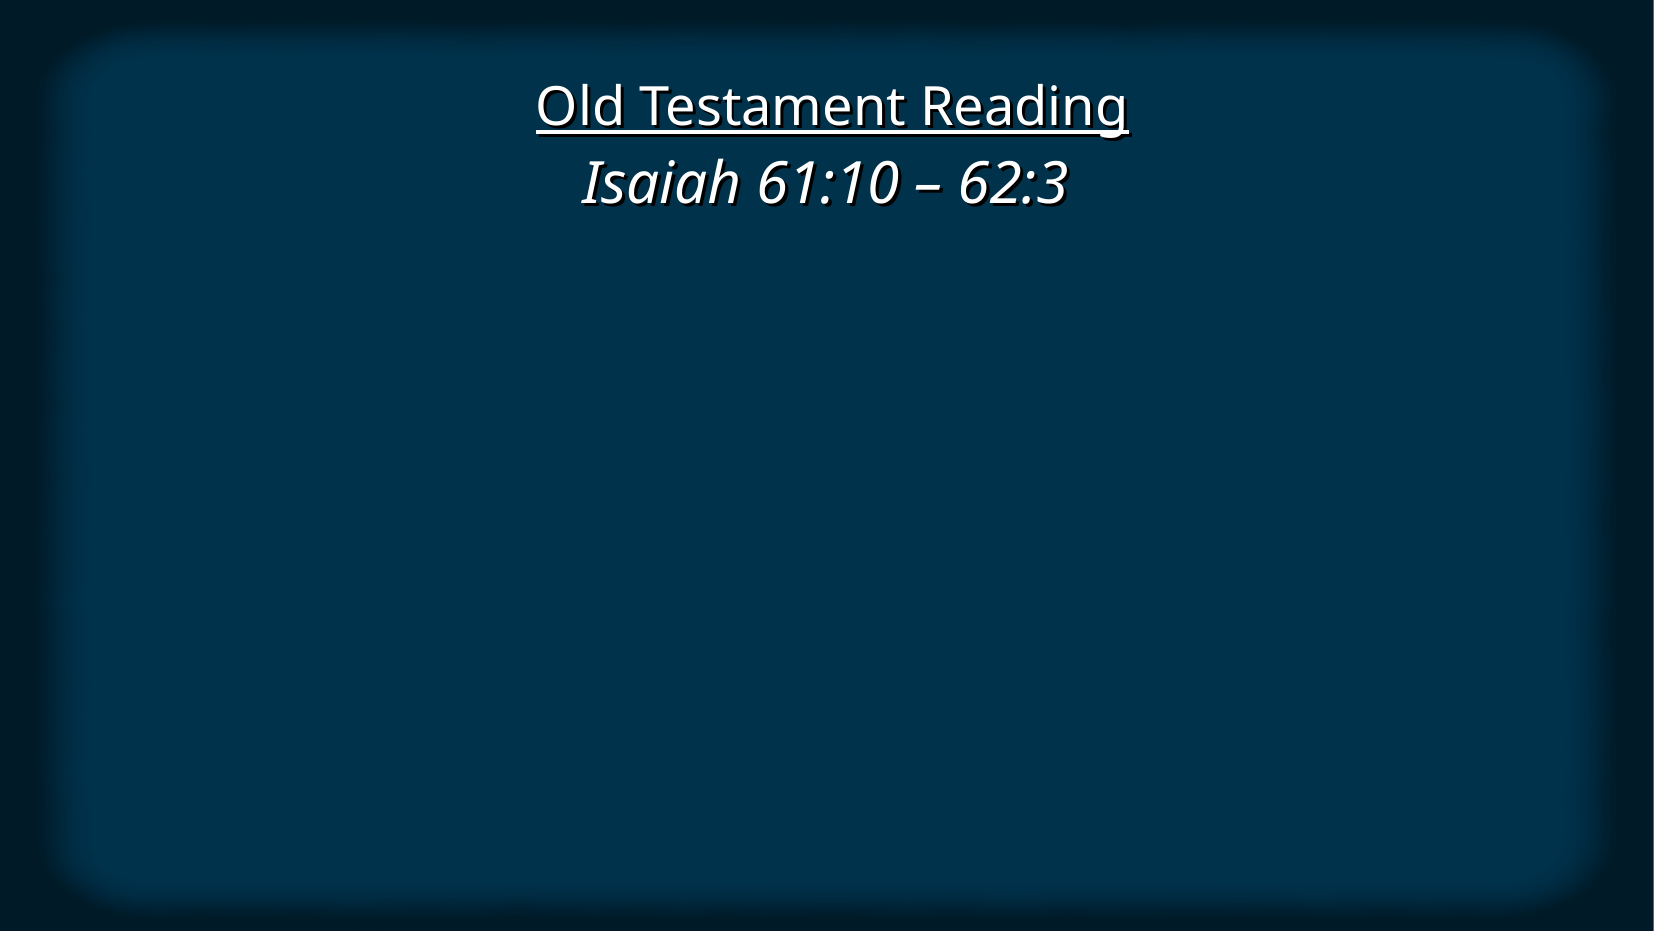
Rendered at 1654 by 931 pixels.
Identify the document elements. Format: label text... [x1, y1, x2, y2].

picture [0, 0, 1654, 931]
text_box Old Testament Reading Isaiah 61:10 – 62:3 [90, 60, 1576, 224]
